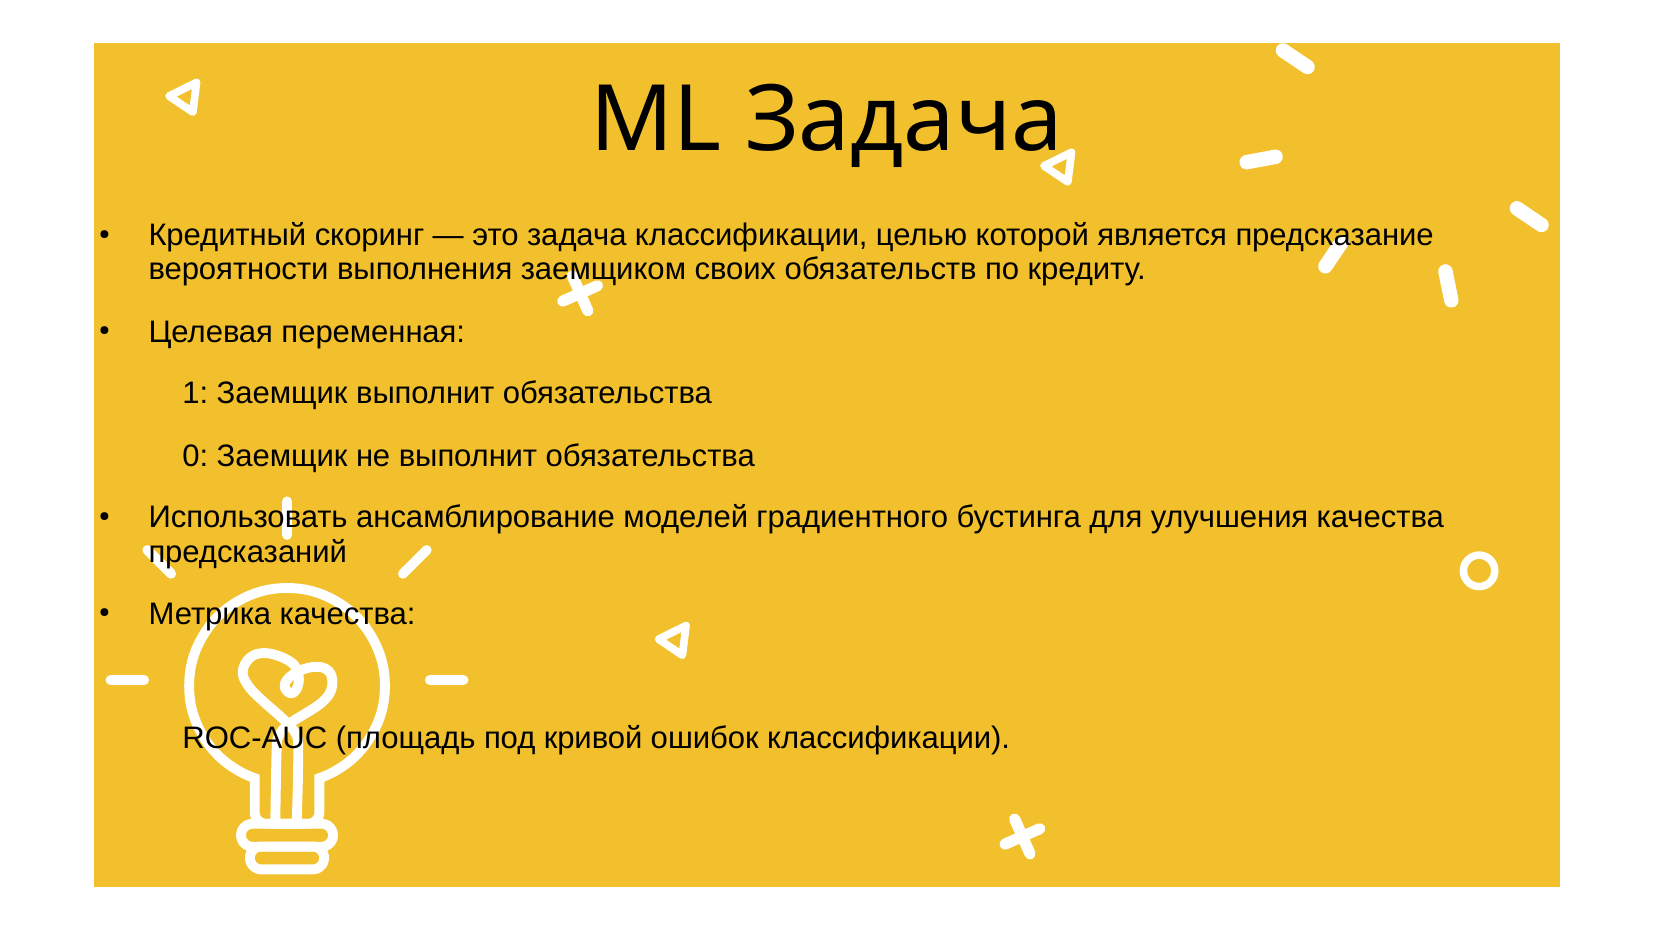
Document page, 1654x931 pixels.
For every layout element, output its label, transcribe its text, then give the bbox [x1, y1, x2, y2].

list Кредитный скоринг — это задача классификации, целью которой является предсказание вероятности выполнения заемщиком своих обязательств по кредиту. Целевая переменная: 1: Заемщик выполнит обязательства 0: Заемщик не выполнит обязательства Использовать ансамблирование моделей градиентного бустинга для улучшения качества предсказаний Метрика качества: ROC-AUC (площадь под кривой ошибок классификации). [82, 217, 1571, 758]
title ML Задача [82, 37, 1571, 193]
